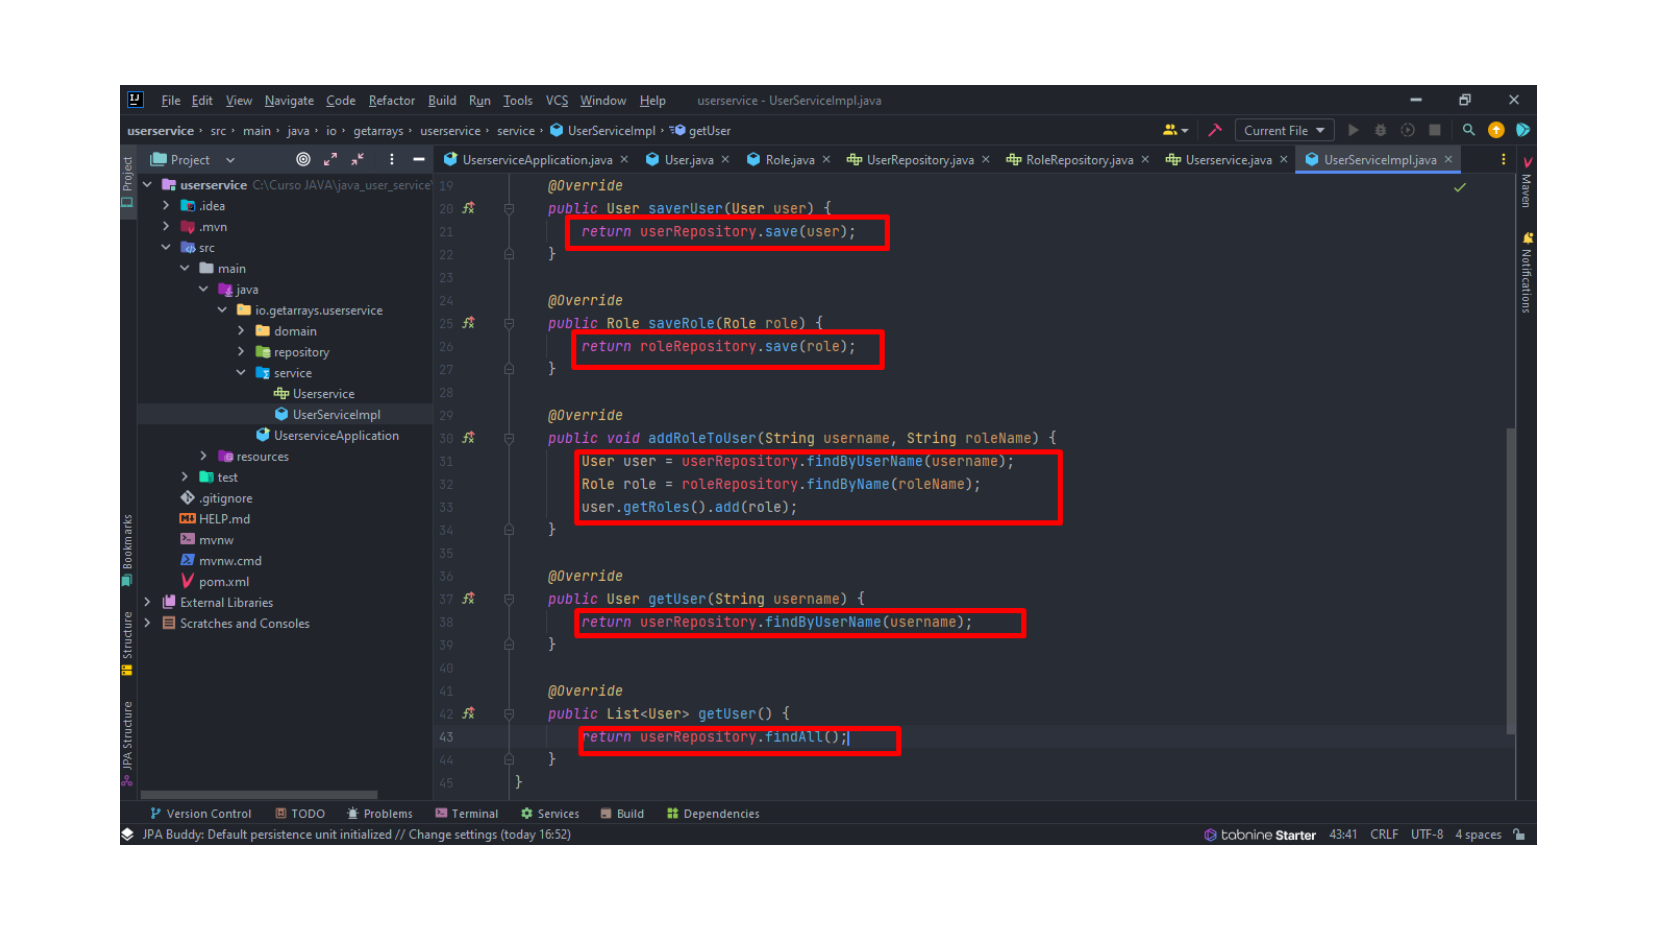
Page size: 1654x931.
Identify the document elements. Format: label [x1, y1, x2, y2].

picture [120, 85, 1537, 845]
